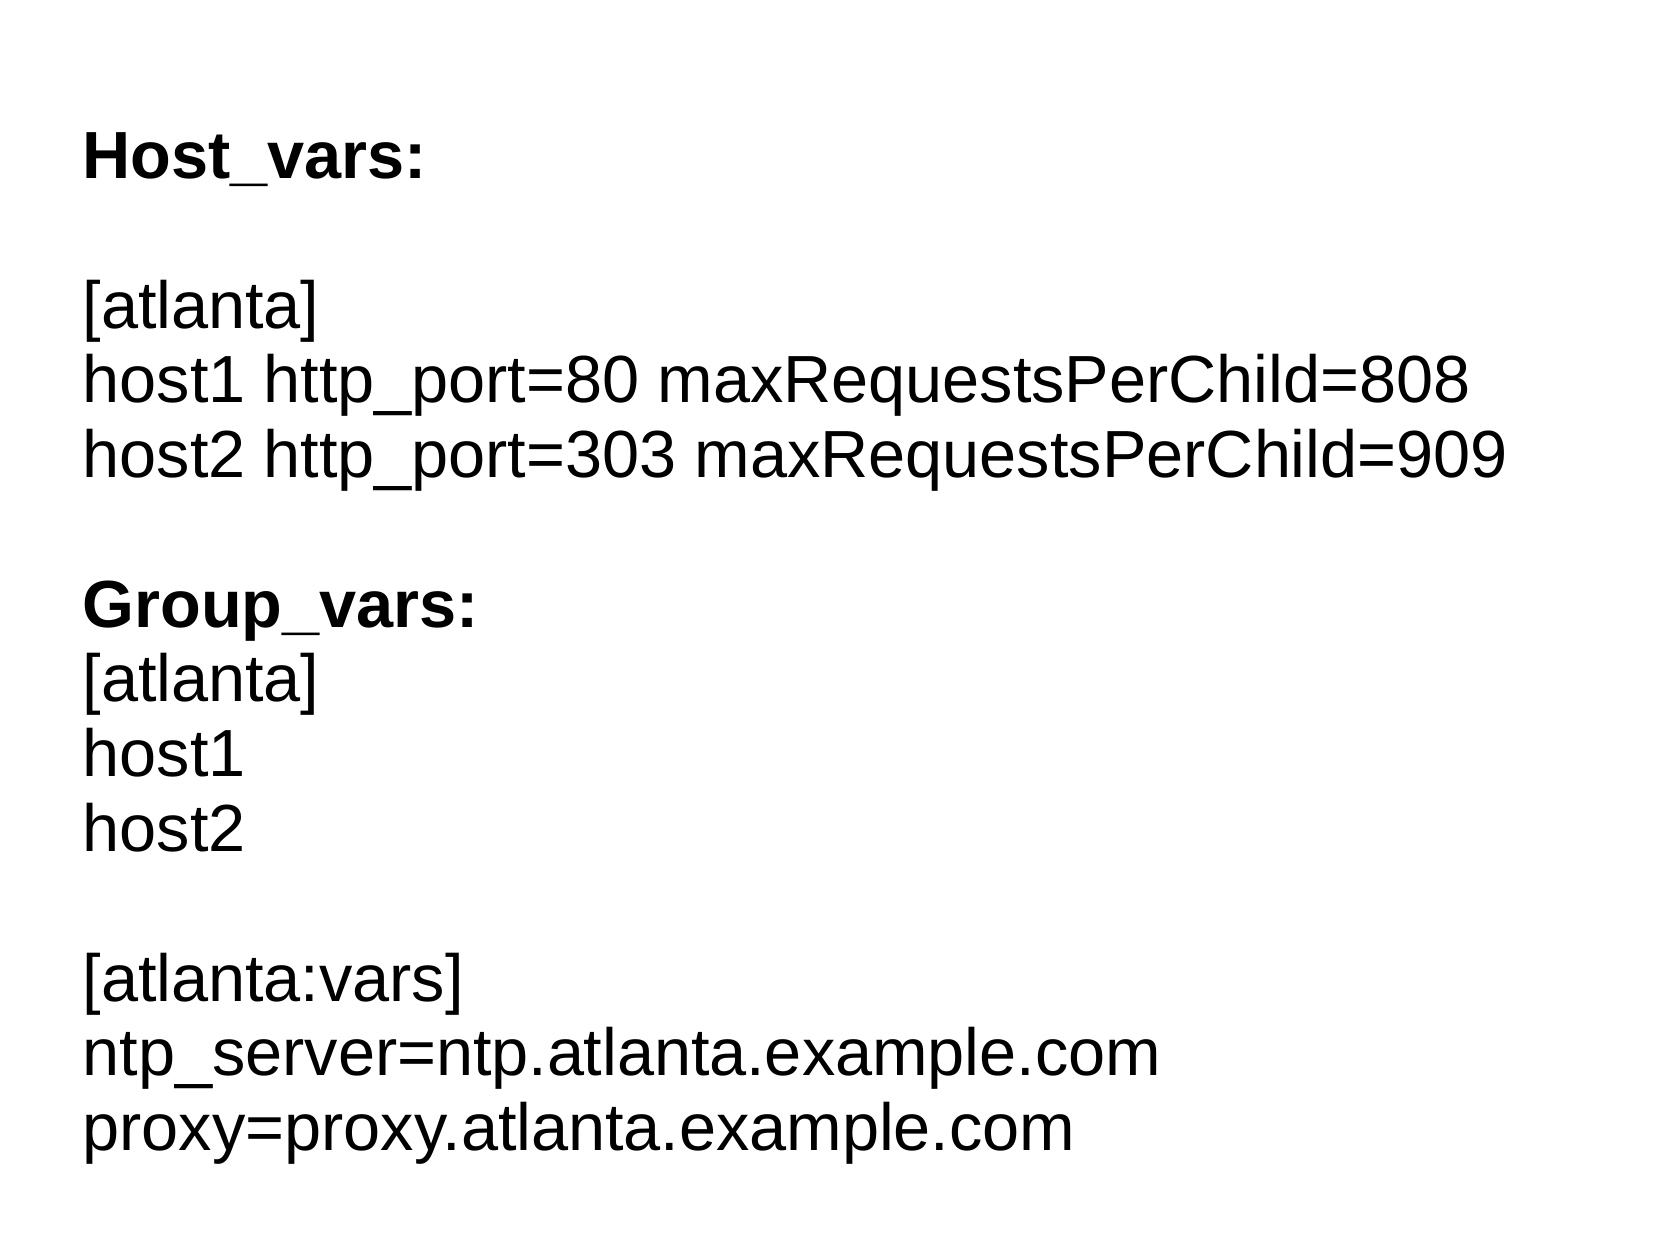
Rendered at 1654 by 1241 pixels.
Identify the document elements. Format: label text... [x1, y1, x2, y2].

subtitle Host_vars: [atlanta] host1 http_port=80 maxRequestsPerChild=808 host2 http_port=303 maxRequestsPerChild=909 Group_vars: [atlanta] host1 host2 [atlanta:vars] ntp_server=ntp.atlanta.example.com proxy=proxy.atlanta.example.com [82, 118, 1571, 1165]
